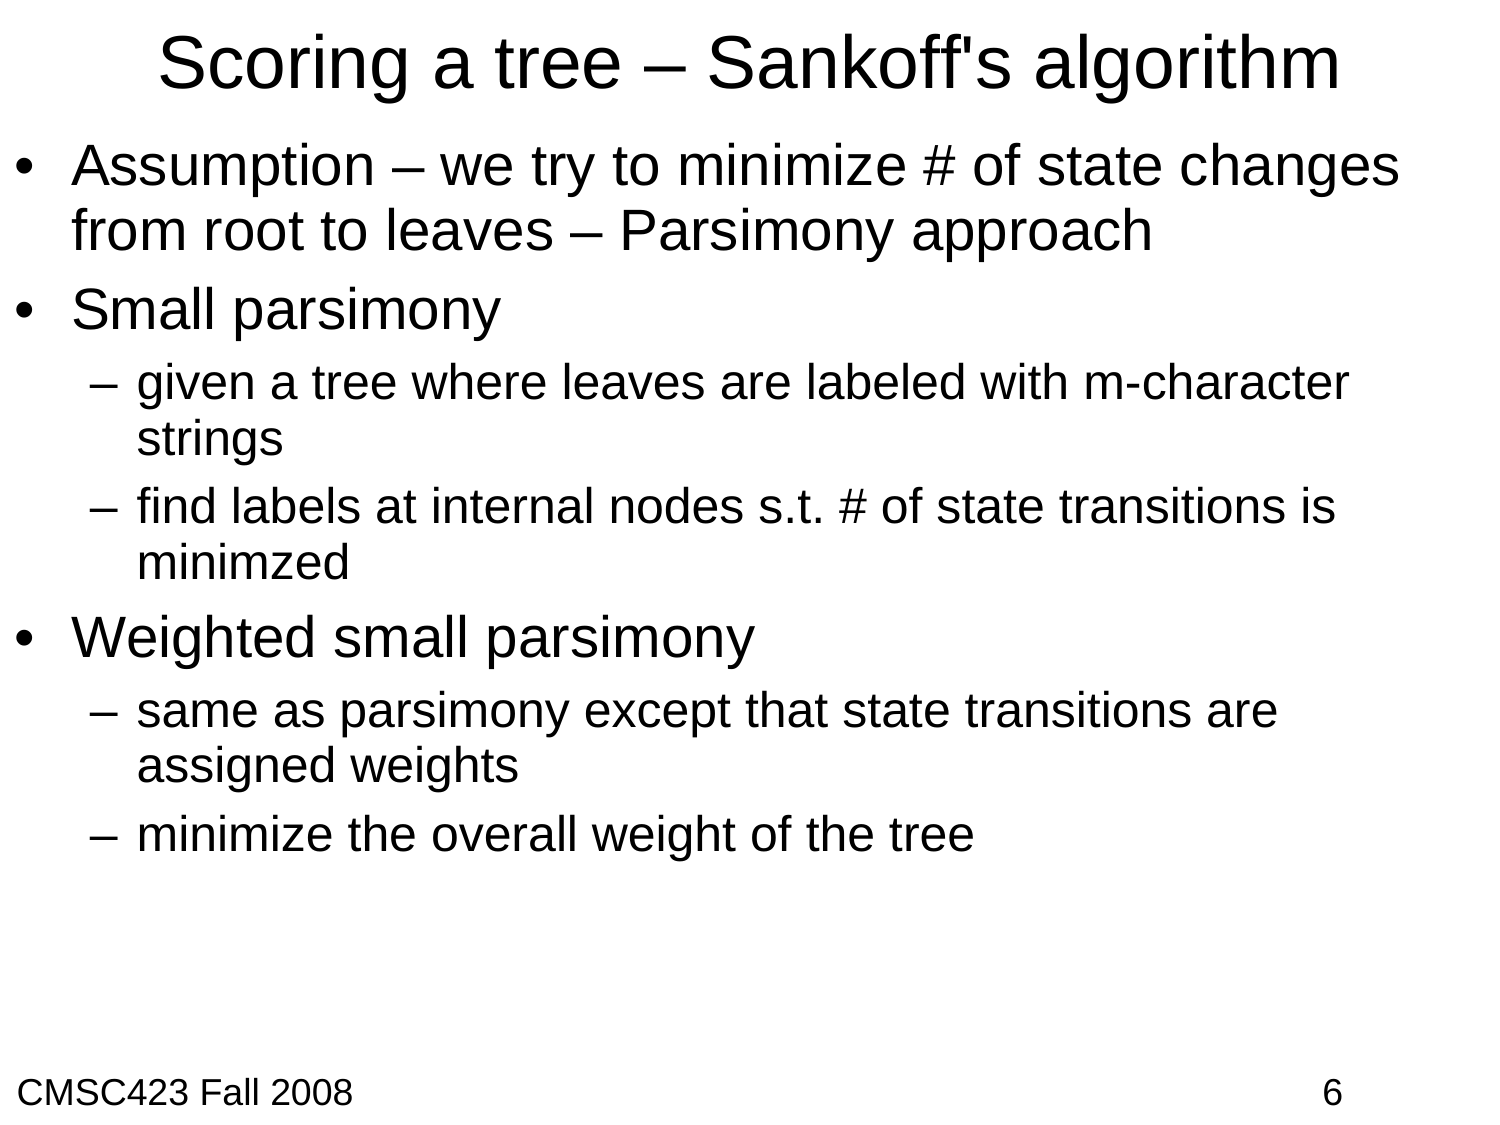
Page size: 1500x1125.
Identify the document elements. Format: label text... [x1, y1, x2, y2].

title Scoring a tree – Sankoff's algorithm [0, 12, 1500, 113]
list Assumption – we try to minimize # of state changes from root to leaves – Parsimony approach Small parsimony given a tree where leaves are labeled with m-character strings find labels at internal nodes s.t. # of state transitions is minimzed Weighted small parsimony same as parsimony except that state transitions are assigned weights minimize the overall weight of the tree [0, 124, 1500, 1125]
